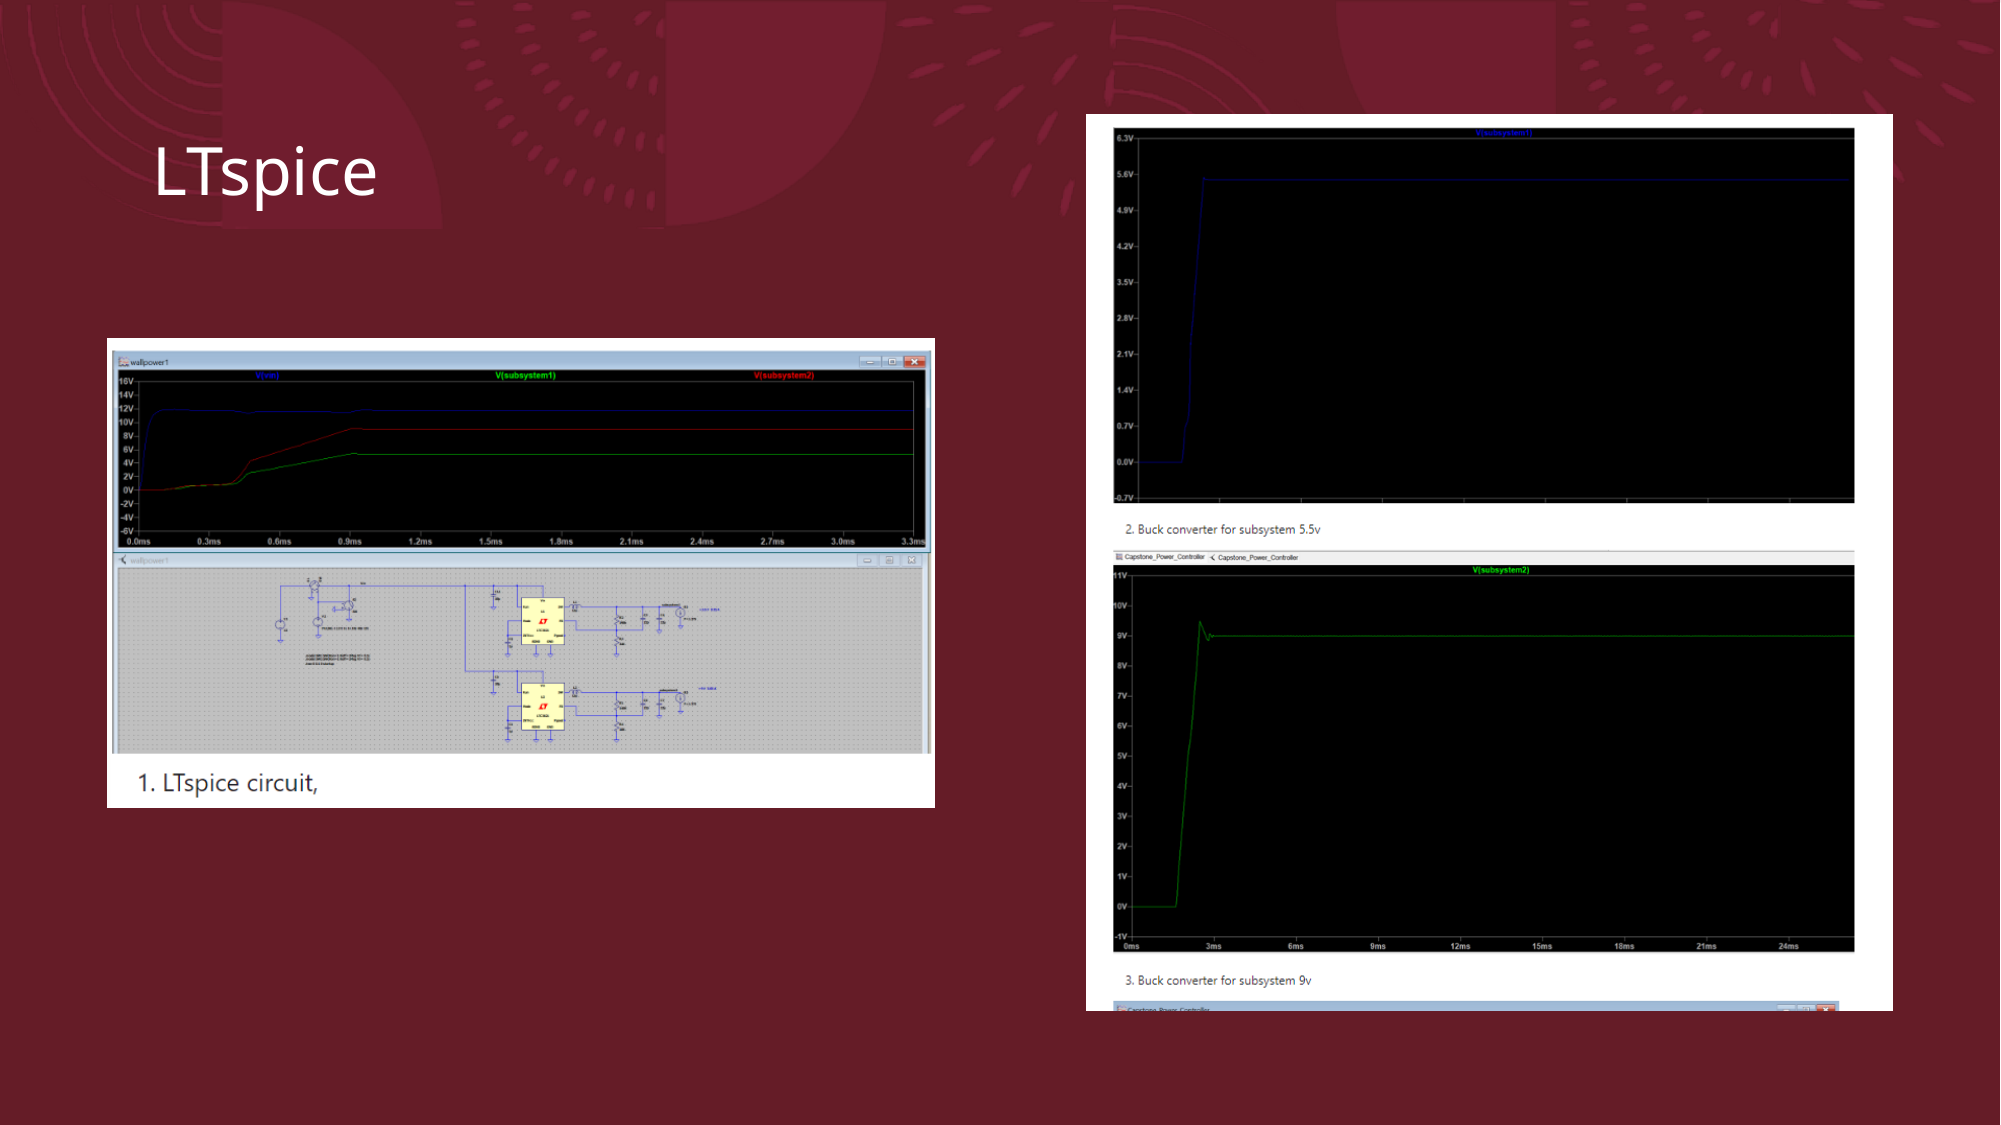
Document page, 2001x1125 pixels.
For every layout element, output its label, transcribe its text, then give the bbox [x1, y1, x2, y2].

picture [1086, 114, 1893, 1011]
title LTspice [137, 60, 1863, 278]
picture [107, 338, 935, 808]
